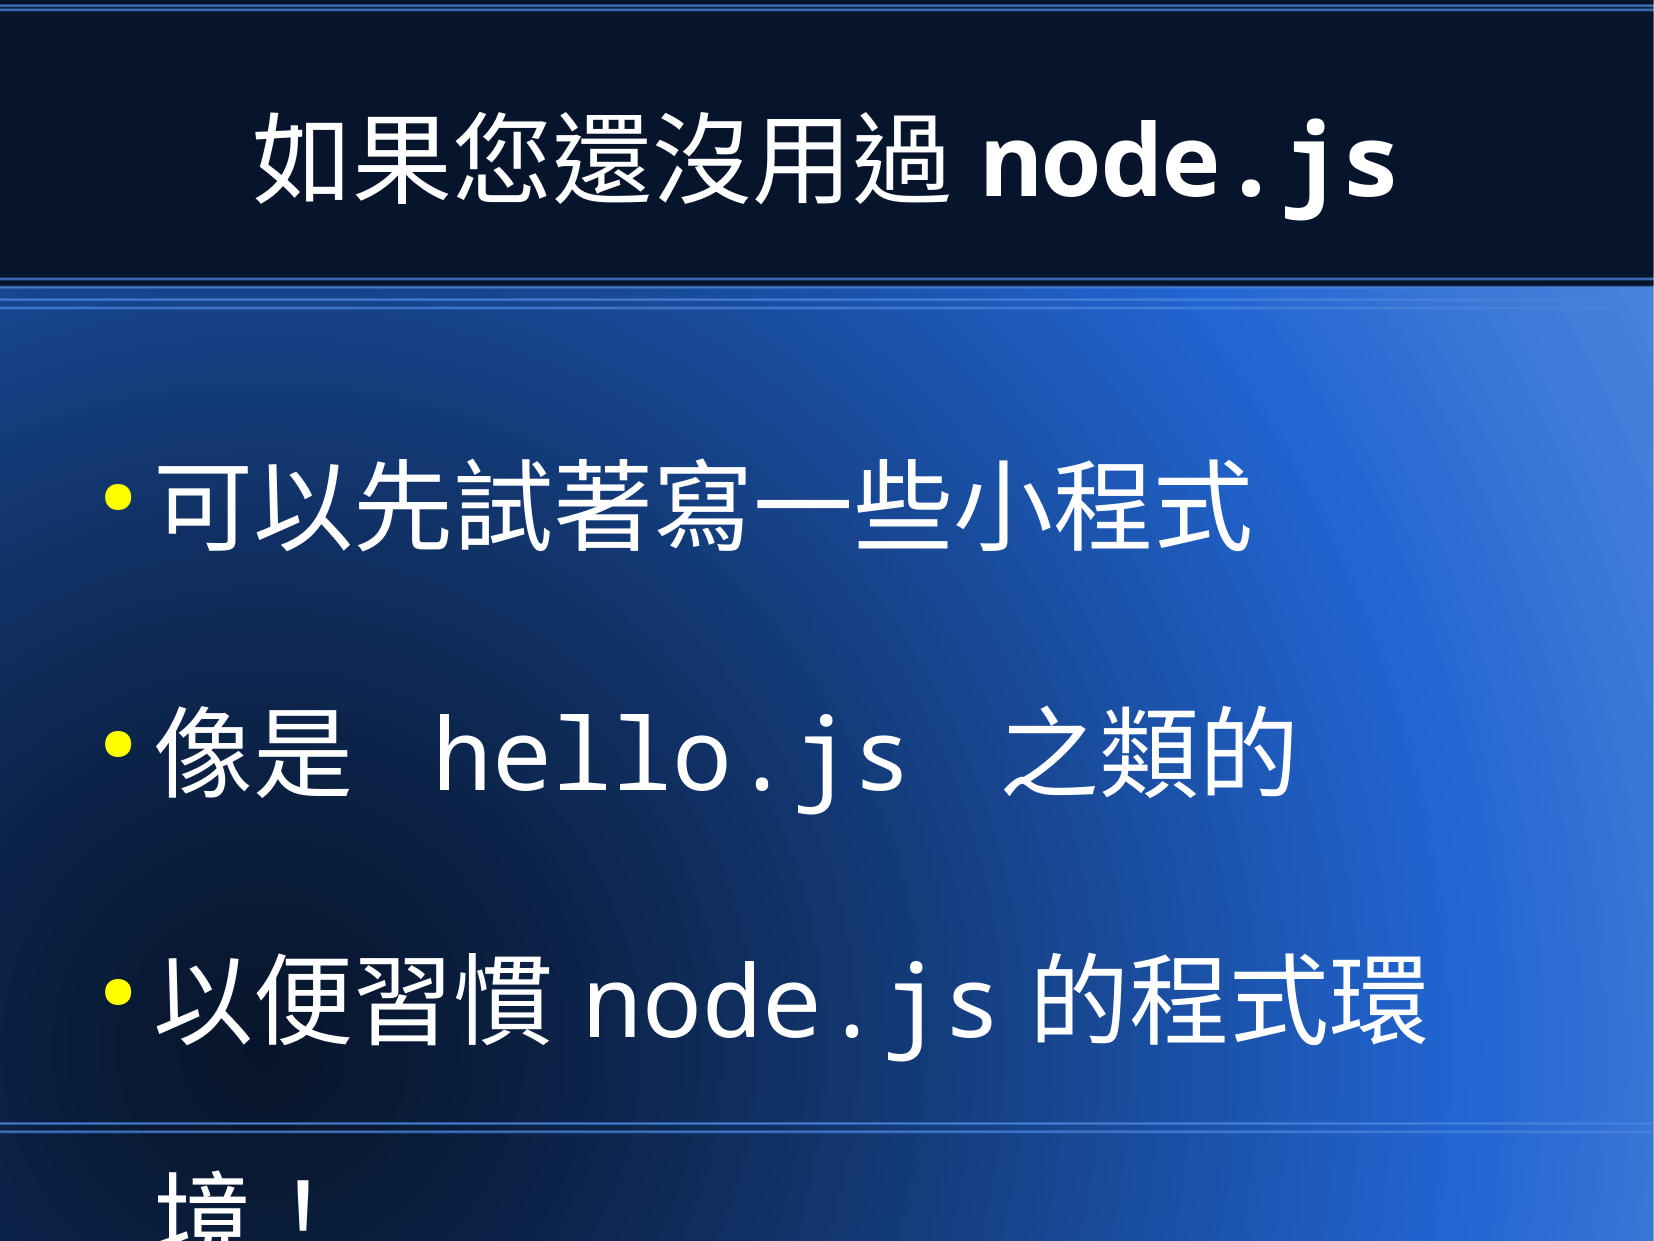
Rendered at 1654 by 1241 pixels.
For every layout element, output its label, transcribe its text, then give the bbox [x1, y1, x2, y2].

list 可以先試著寫一些小程式 像是 hello.js 之類的 以便習慣node.js的程式環境！ [82, 355, 1571, 1241]
picture [0, 0, 1654, 1241]
title 如果您還沒用過node.js [82, 49, 1571, 257]
